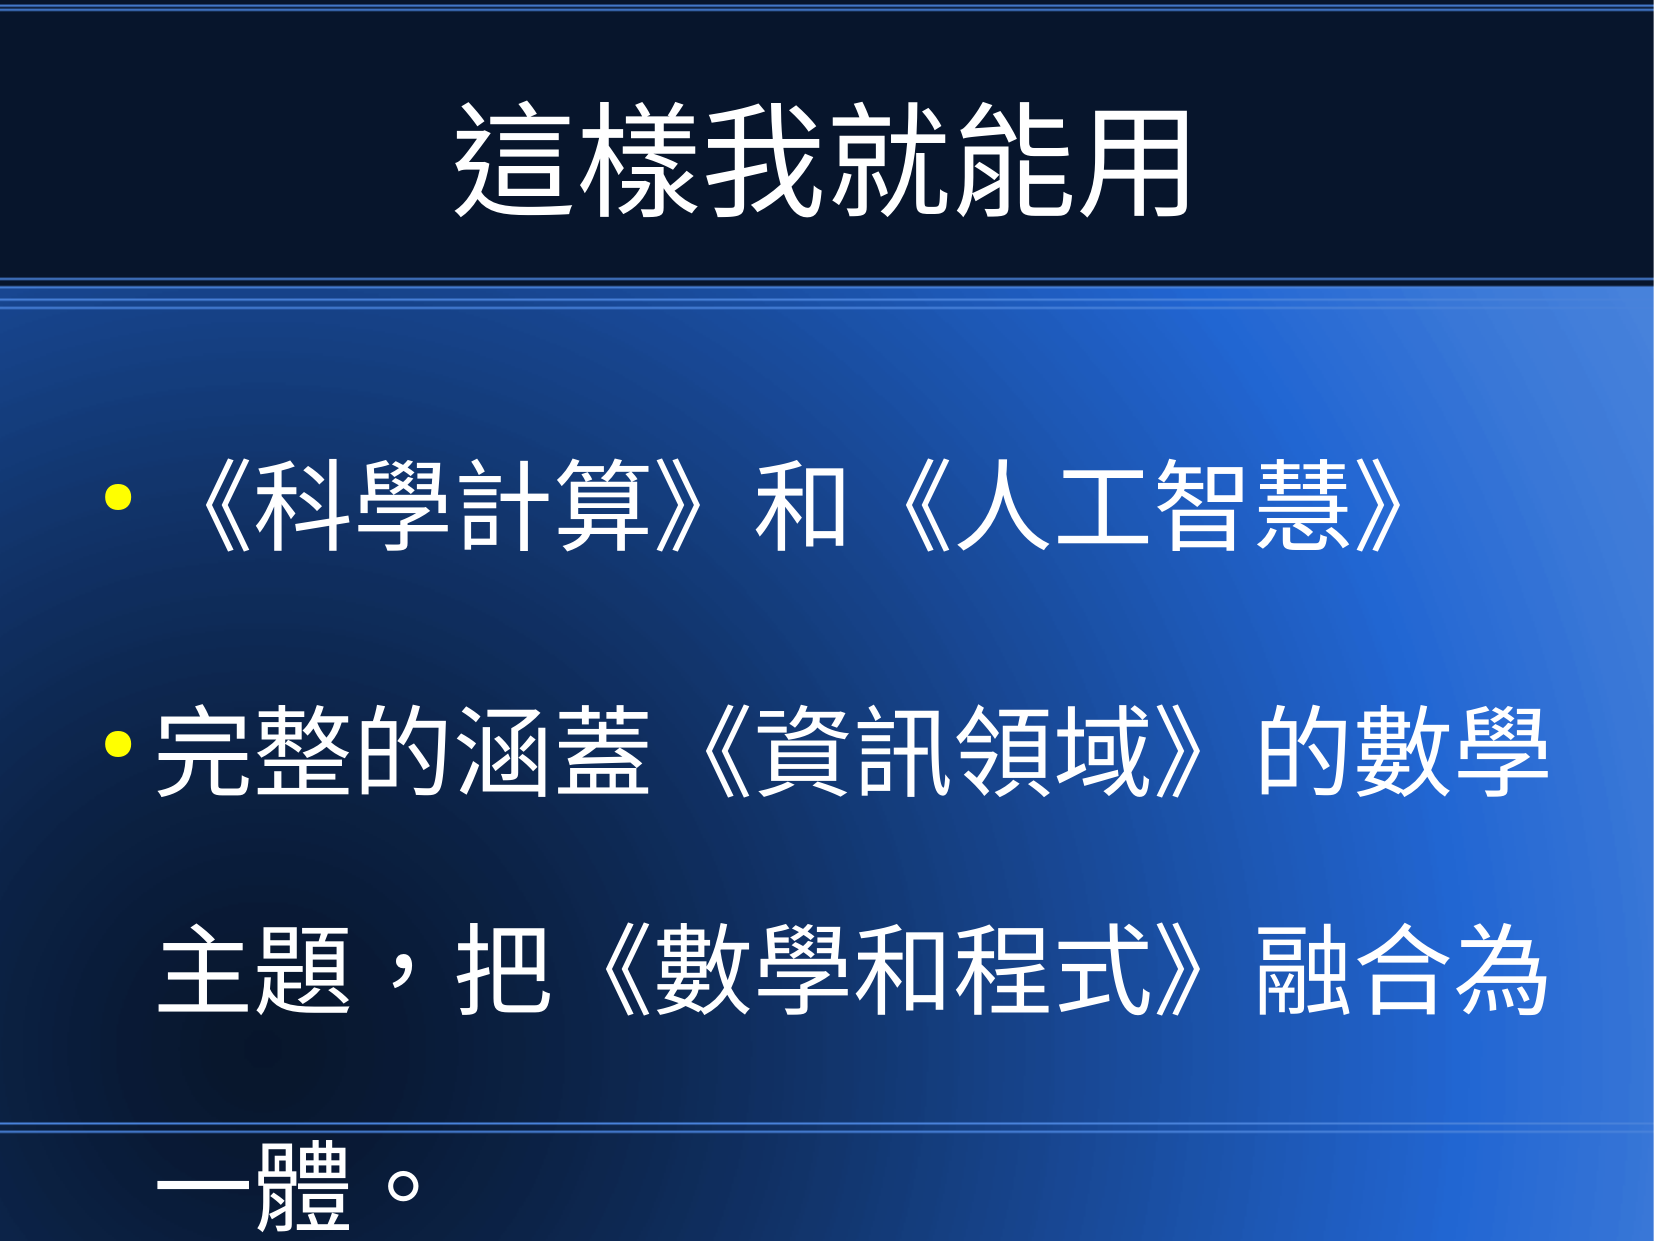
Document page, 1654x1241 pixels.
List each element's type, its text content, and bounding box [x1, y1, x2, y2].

title 這樣我就能用 [82, 49, 1571, 257]
list 《科學計算》和《人工智慧》 完整的涵蓋《資訊領域》的數學主題，把《數學和程式》融合為一體。 [82, 355, 1571, 1241]
picture [0, 0, 1654, 1241]
